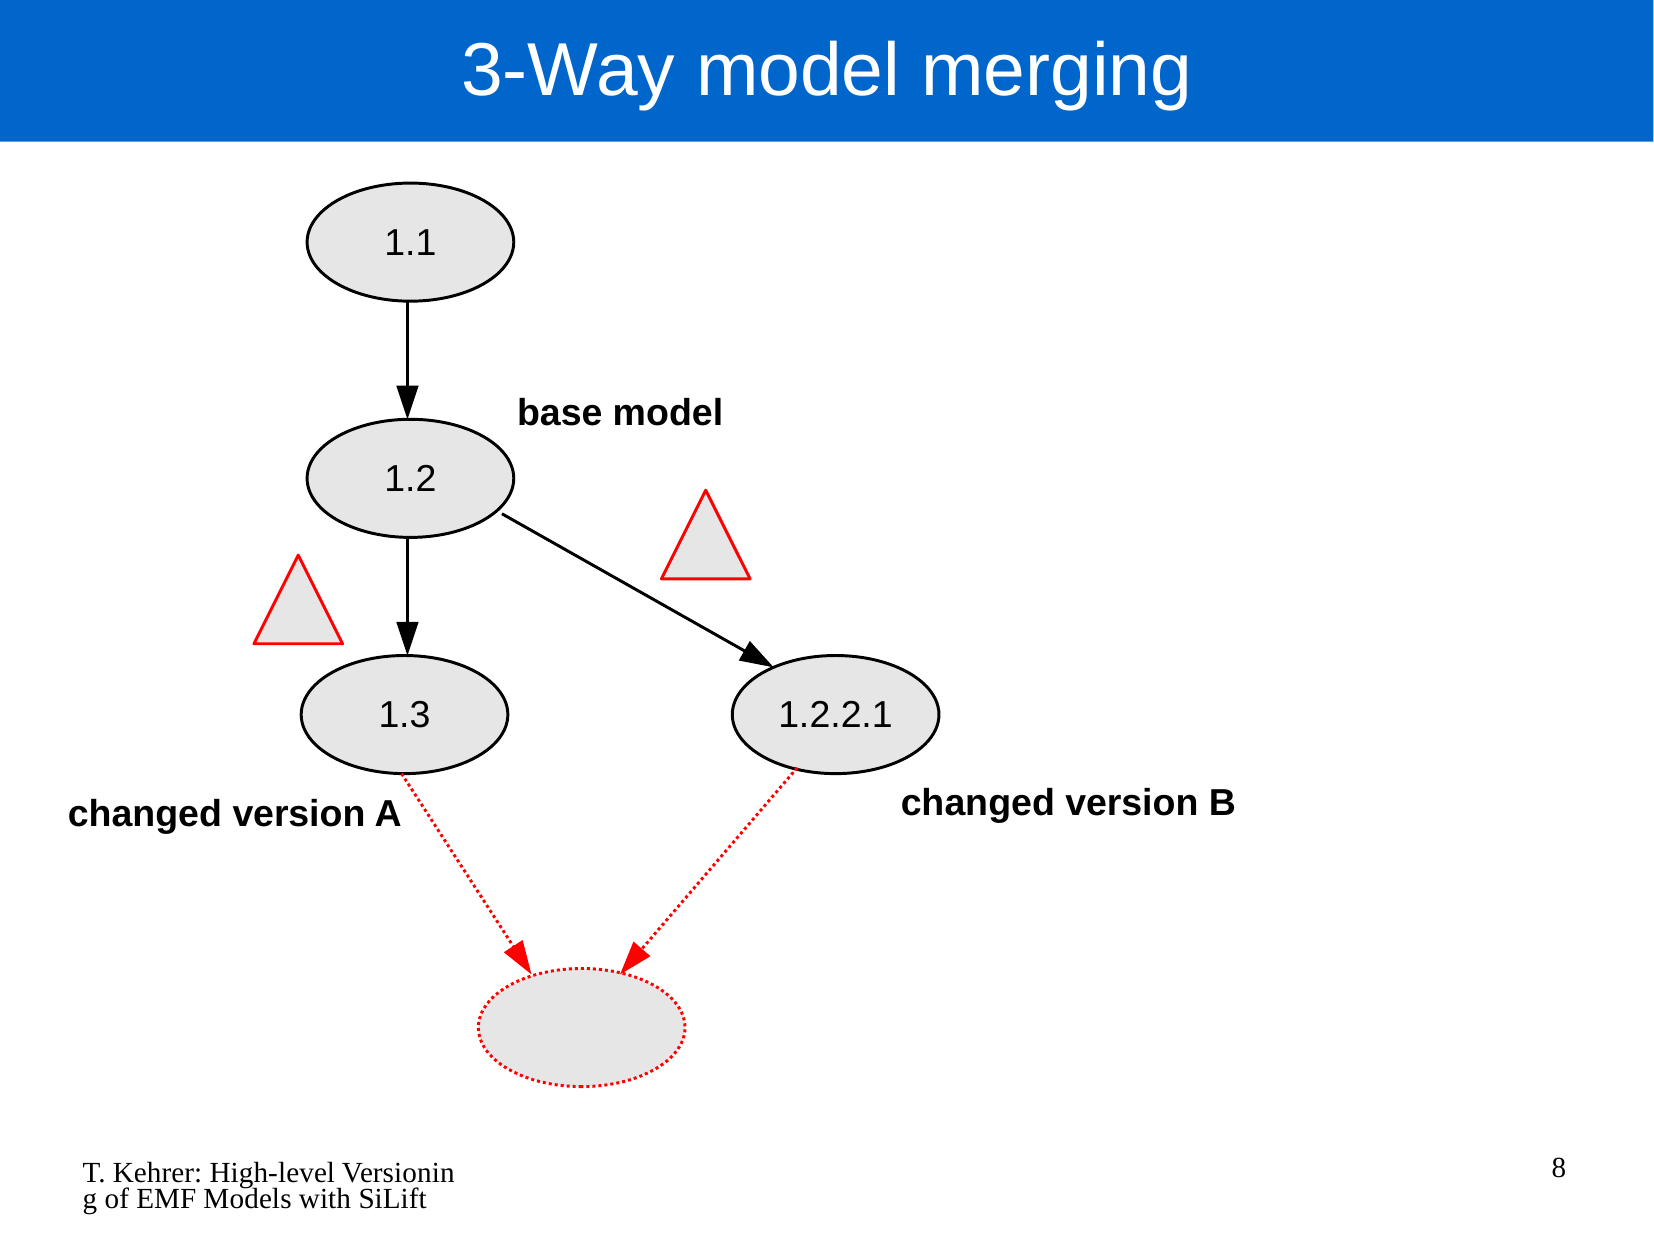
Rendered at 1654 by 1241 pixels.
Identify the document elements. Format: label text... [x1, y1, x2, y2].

text_box 1.3 [301, 655, 508, 774]
title 3-Way model merging [0, 0, 1654, 142]
text_box [253, 555, 343, 644]
text_box base model [502, 383, 739, 443]
text_box changed version A [53, 785, 418, 845]
text_box 1.2 [307, 419, 514, 538]
text_box changed version B [886, 773, 1252, 833]
text_box 1.2.2.1 [732, 655, 939, 774]
text_box [478, 968, 686, 1087]
text_box [661, 490, 751, 579]
text_box 1.1 [307, 183, 514, 302]
